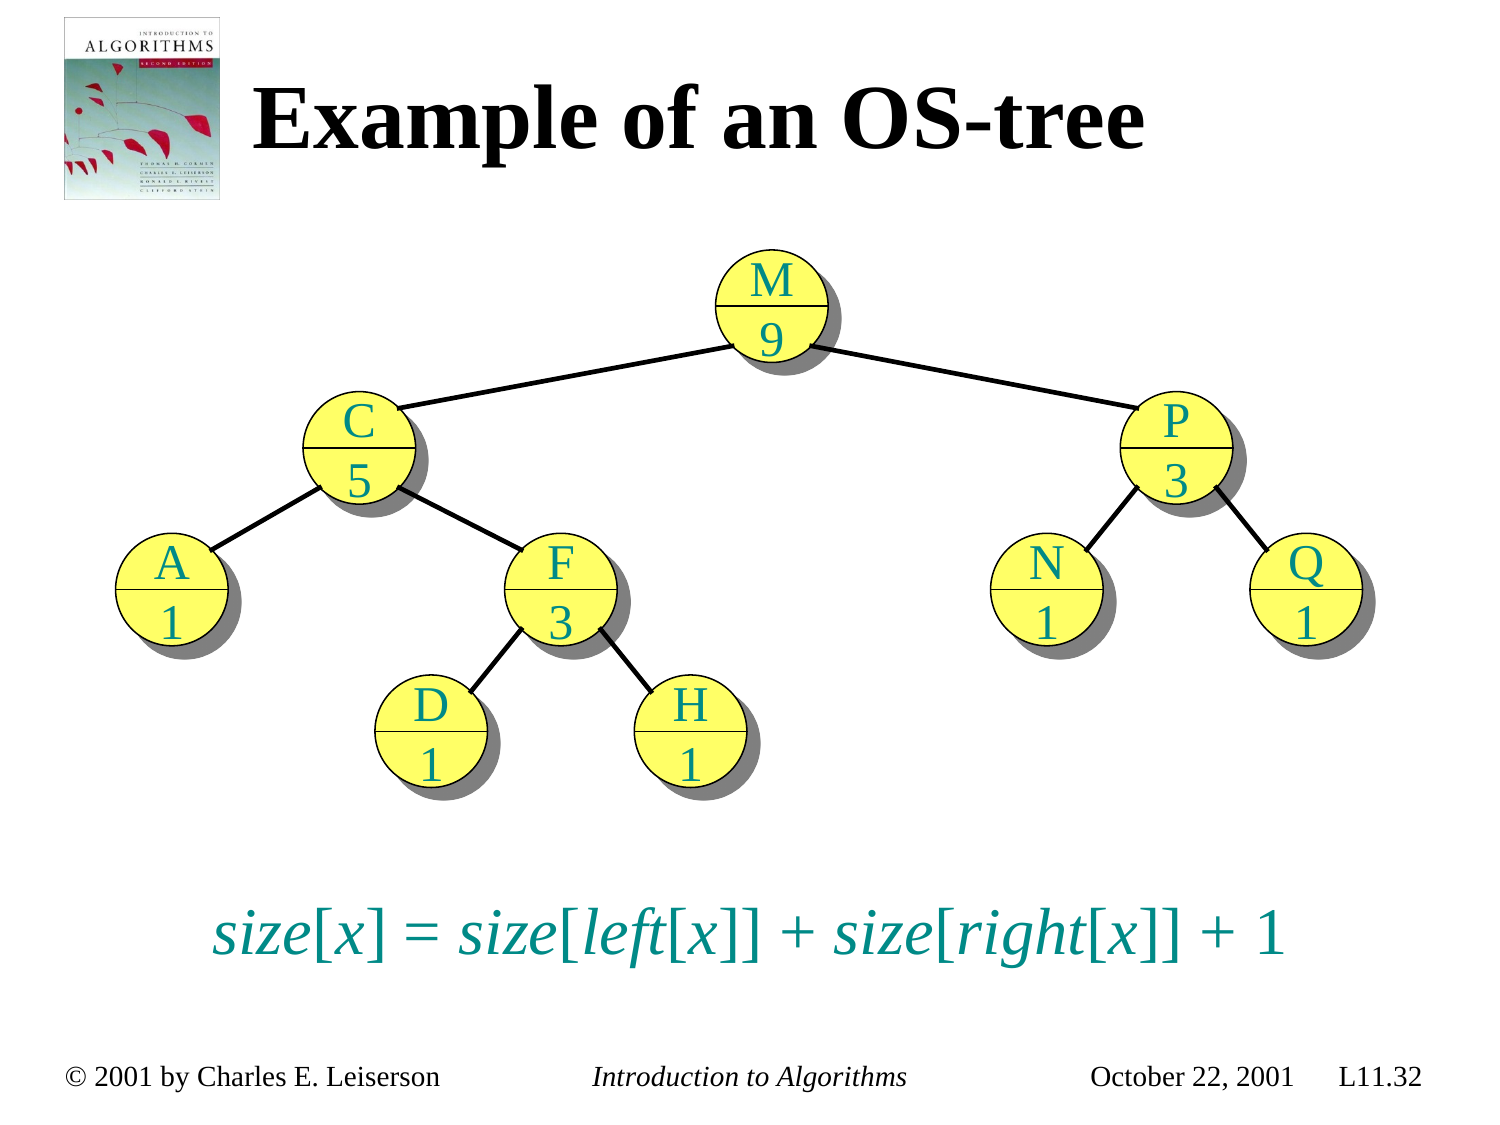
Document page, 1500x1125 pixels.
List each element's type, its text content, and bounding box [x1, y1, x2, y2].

title Example of an OS-tree [237, 24, 1475, 213]
text_box Q 1 [1249, 590, 1363, 646]
text_box N 1 [990, 533, 1104, 589]
text_box C 5 [303, 391, 416, 447]
text_box Introduction to Algorithms [577, 1049, 923, 1101]
text_box H 1 [634, 674, 747, 731]
text_box D 1 [374, 732, 488, 788]
text_box October 22, 2001 L11.<number> [982, 1049, 1438, 1101]
text_box N 1 [990, 590, 1104, 646]
text_box H 1 [634, 732, 747, 788]
text_box D 1 [374, 674, 488, 731]
text_box M 9 [715, 307, 829, 363]
text_box size[x] = size[left[x]] + size[right[x]] + 1 [197, 879, 1303, 976]
text_box A 1 [115, 590, 229, 646]
text_box C 5 [303, 449, 416, 505]
text_box M 9 [715, 249, 829, 305]
text_box A 1 [115, 533, 229, 589]
text_box Q 1 [1249, 533, 1363, 589]
text_box F 3 [504, 590, 618, 646]
text_box P 3 [1120, 391, 1233, 447]
picture [64, 17, 220, 200]
text_box P 3 [1120, 449, 1233, 505]
text_box F 3 [504, 533, 618, 589]
